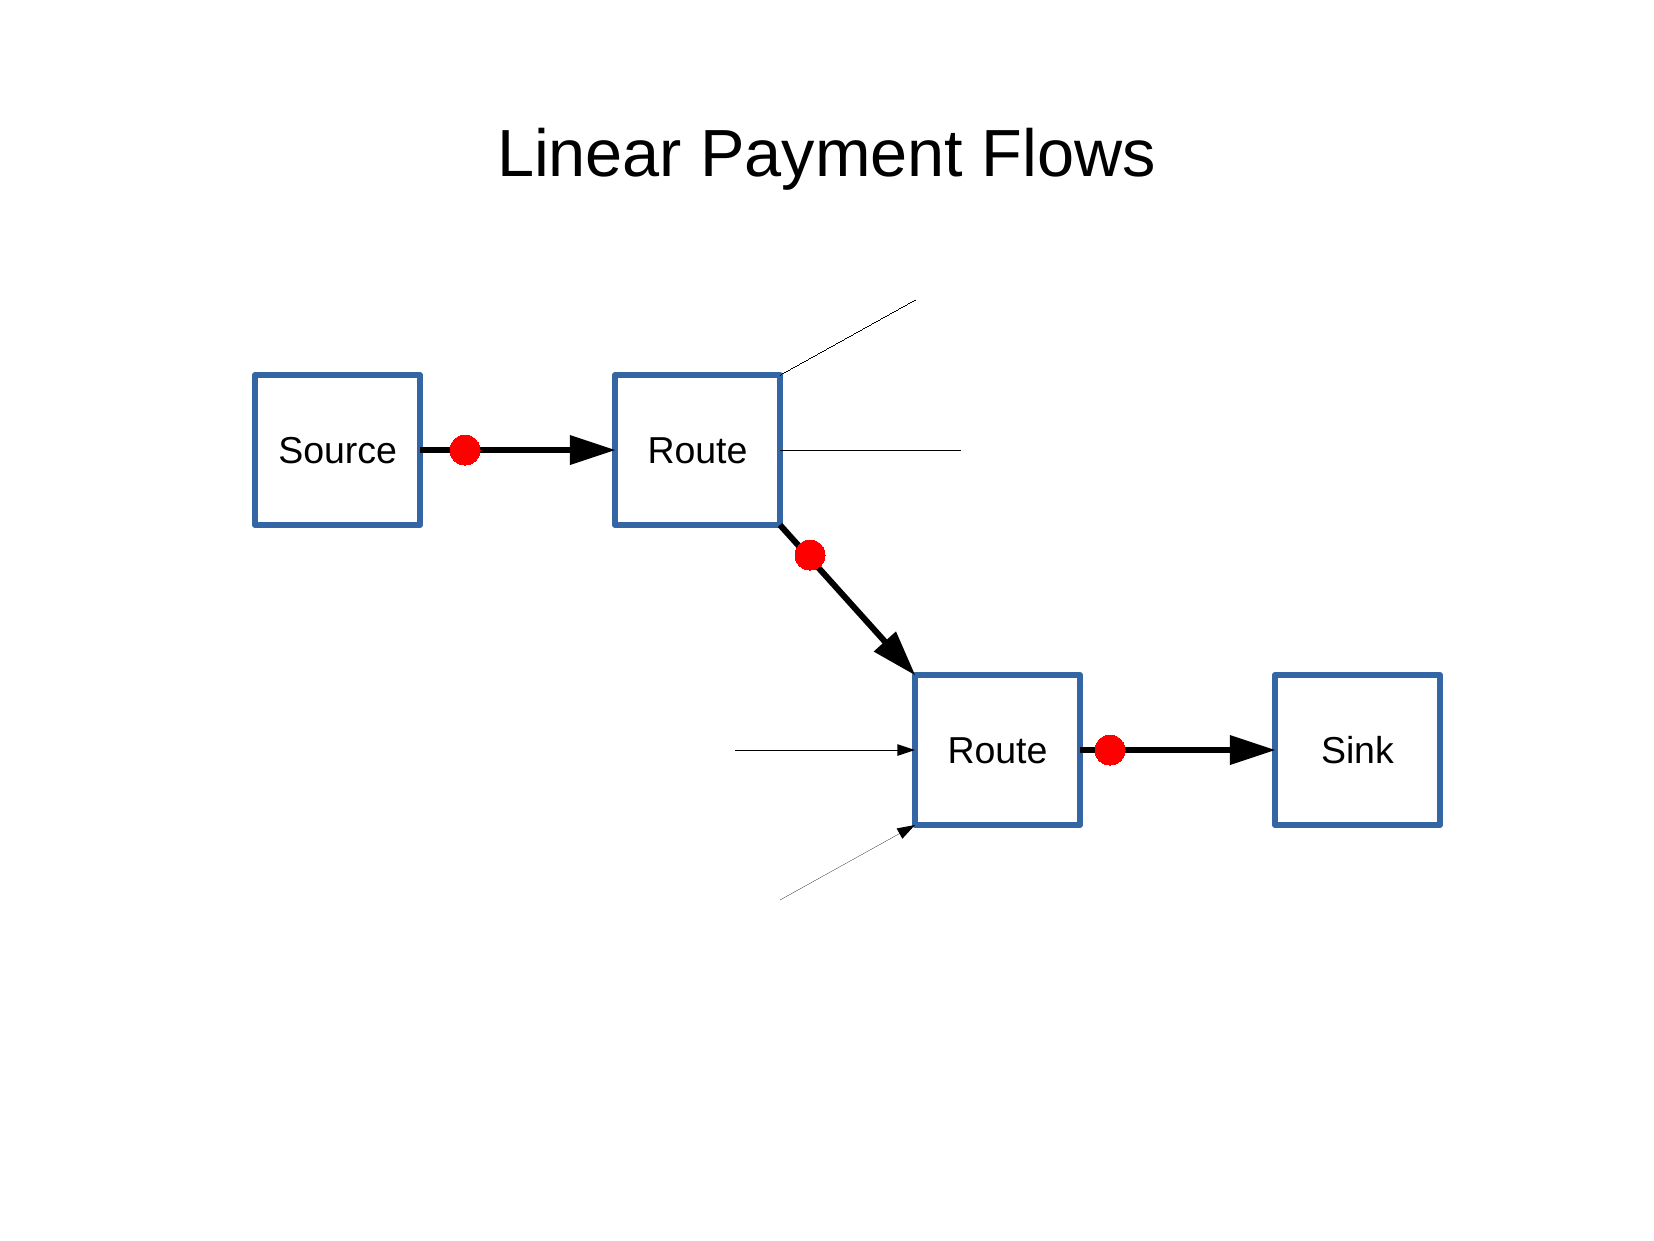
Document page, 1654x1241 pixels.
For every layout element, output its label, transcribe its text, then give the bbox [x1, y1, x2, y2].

text_box Source [255, 375, 421, 526]
text_box [795, 540, 826, 571]
title Linear Payment Flows [82, 49, 1571, 257]
text_box [1095, 735, 1126, 766]
text_box Route [915, 675, 1081, 826]
text_box Sink [1275, 675, 1441, 826]
text_box Route [615, 375, 781, 526]
text_box [450, 435, 481, 466]
